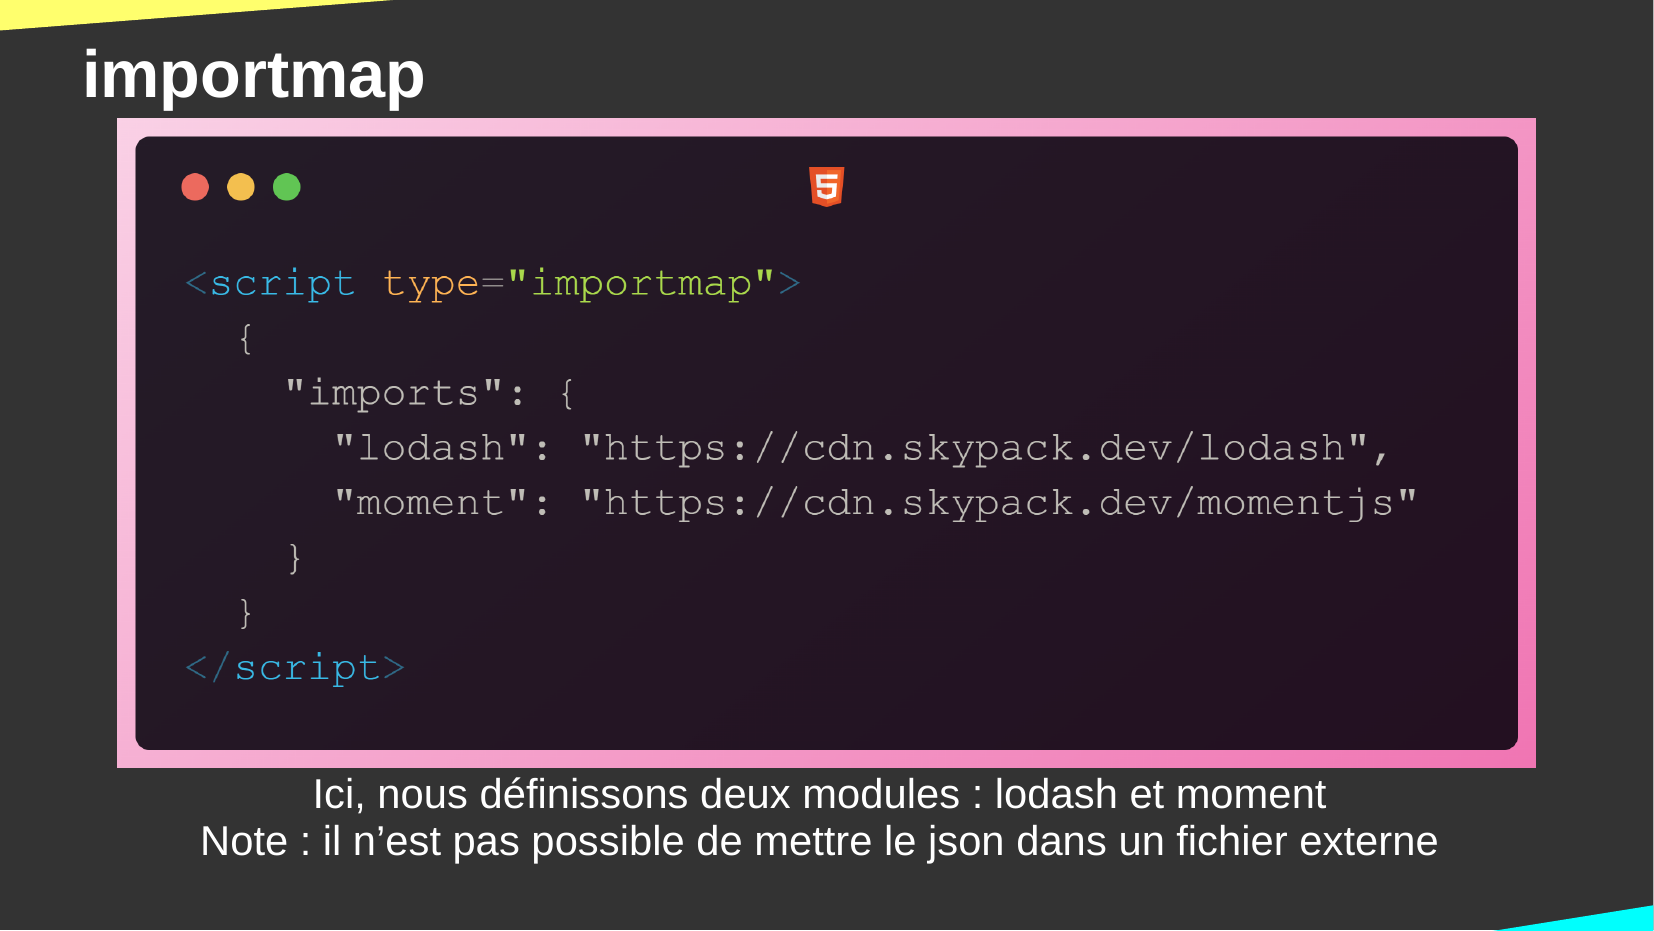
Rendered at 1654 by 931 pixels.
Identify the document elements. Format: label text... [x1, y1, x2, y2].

title importmap [82, 37, 792, 115]
picture [117, 118, 1536, 768]
text_box Ici, nous définissons deux modules : lodash et moment Note : il n’est pas possible de mettre le json dans un fichier externe [182, 763, 1458, 872]
text_box [1492, 905, 1654, 931]
text_box [0, 0, 393, 31]
